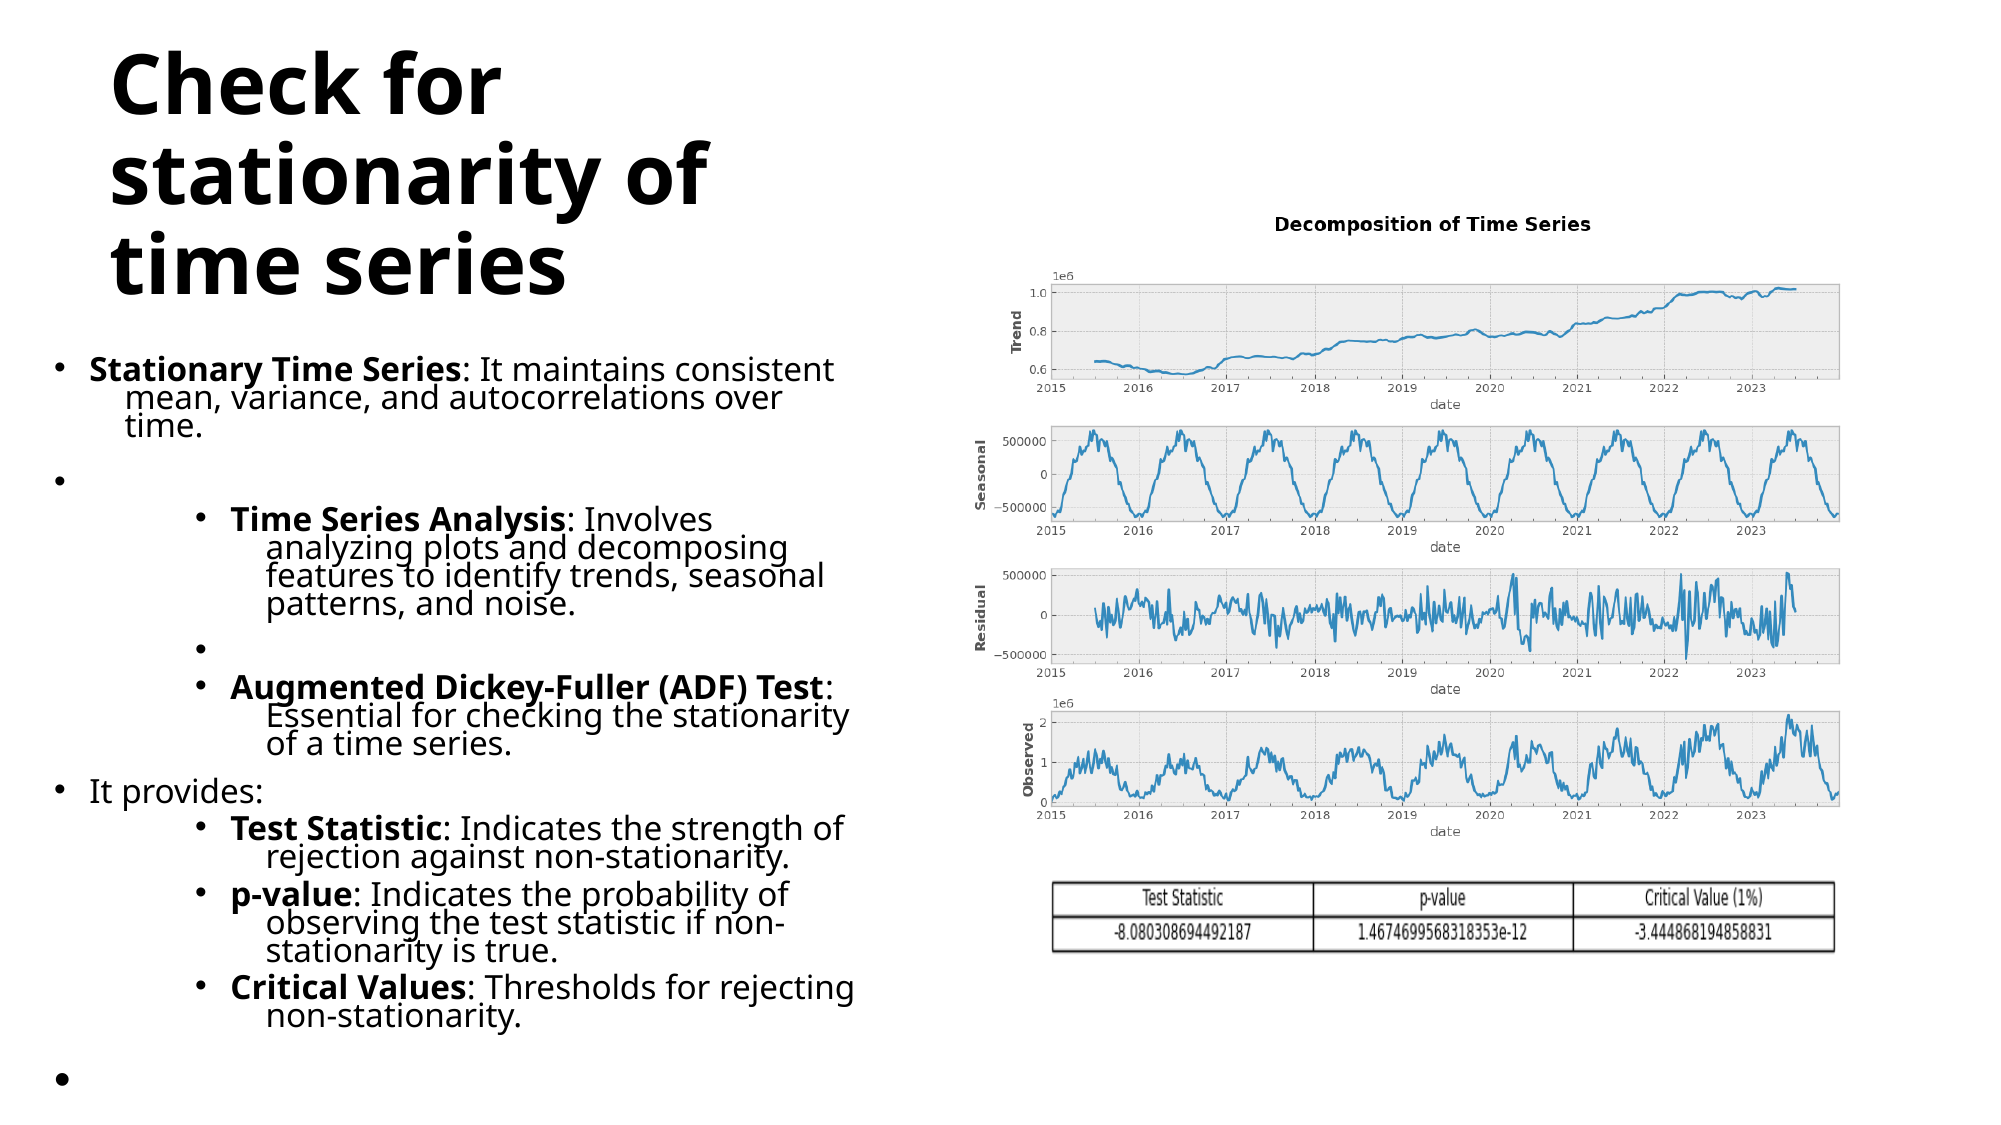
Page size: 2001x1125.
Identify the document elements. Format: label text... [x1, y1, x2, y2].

title Check for stationarity of time series [94, 31, 897, 324]
list Stationary Time Series: It maintains consistent mean, variance, and autocorrelations over time. Time Series Analysis: Involves analyzing plots and decomposing features to identify trends, seasonal patterns, and noise. Augmented Dickey-Fuller (ADF) Test: Essential for checking the stationarity of a time series. It provides: Test Statistic: Indicates the strength of rejection against non-stationarity. p-value: Indicates the probability of observing the test statistic if non-stationarity is true. Critical Values: Thresholds for rejecting non-stationarity. [39, 351, 881, 1043]
picture [924, 203, 1940, 1004]
